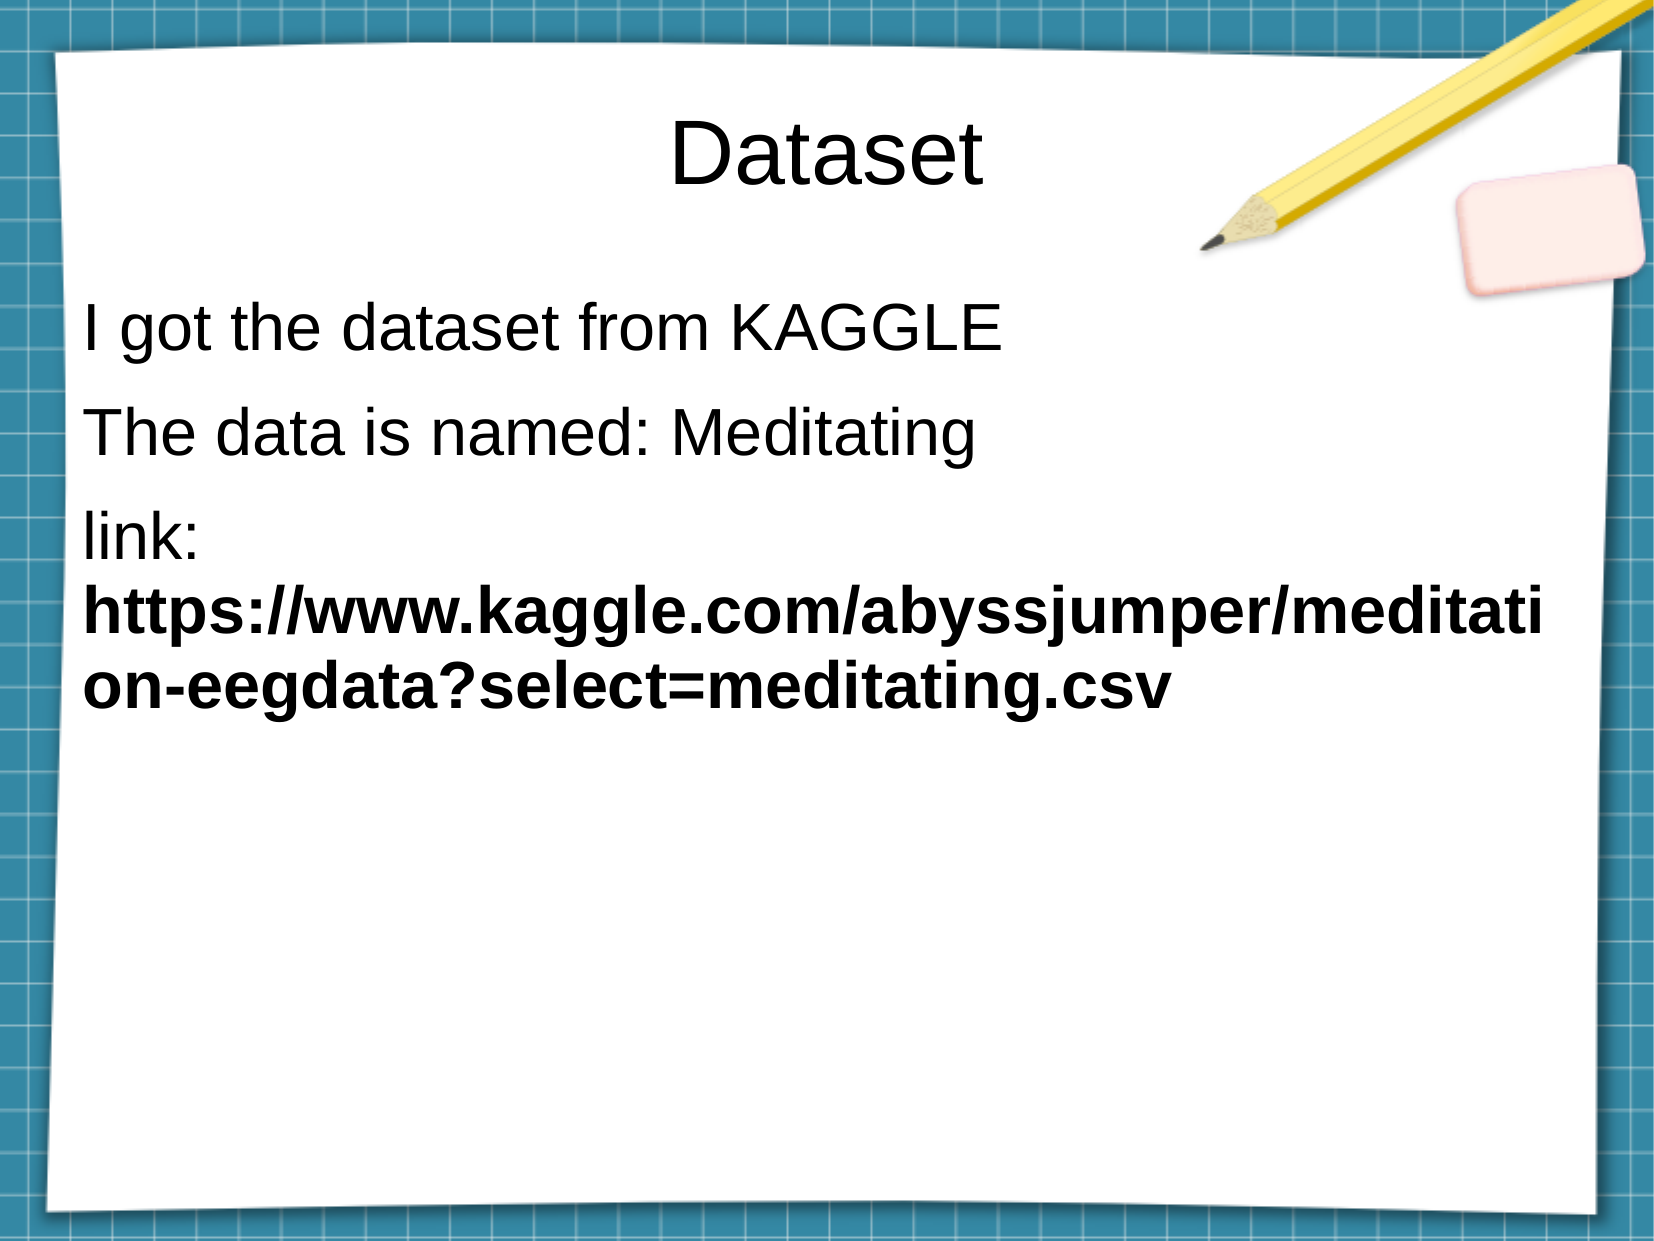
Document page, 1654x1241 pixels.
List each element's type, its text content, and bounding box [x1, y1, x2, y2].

list I got the dataset from KAGGLE The data is named: Meditating link: https://www.kaggle.com/abyssjumper/meditation-eegdata?select=meditating.csv [82, 290, 1571, 1010]
title Dataset [82, 49, 1571, 257]
picture [0, 0, 1654, 1241]
